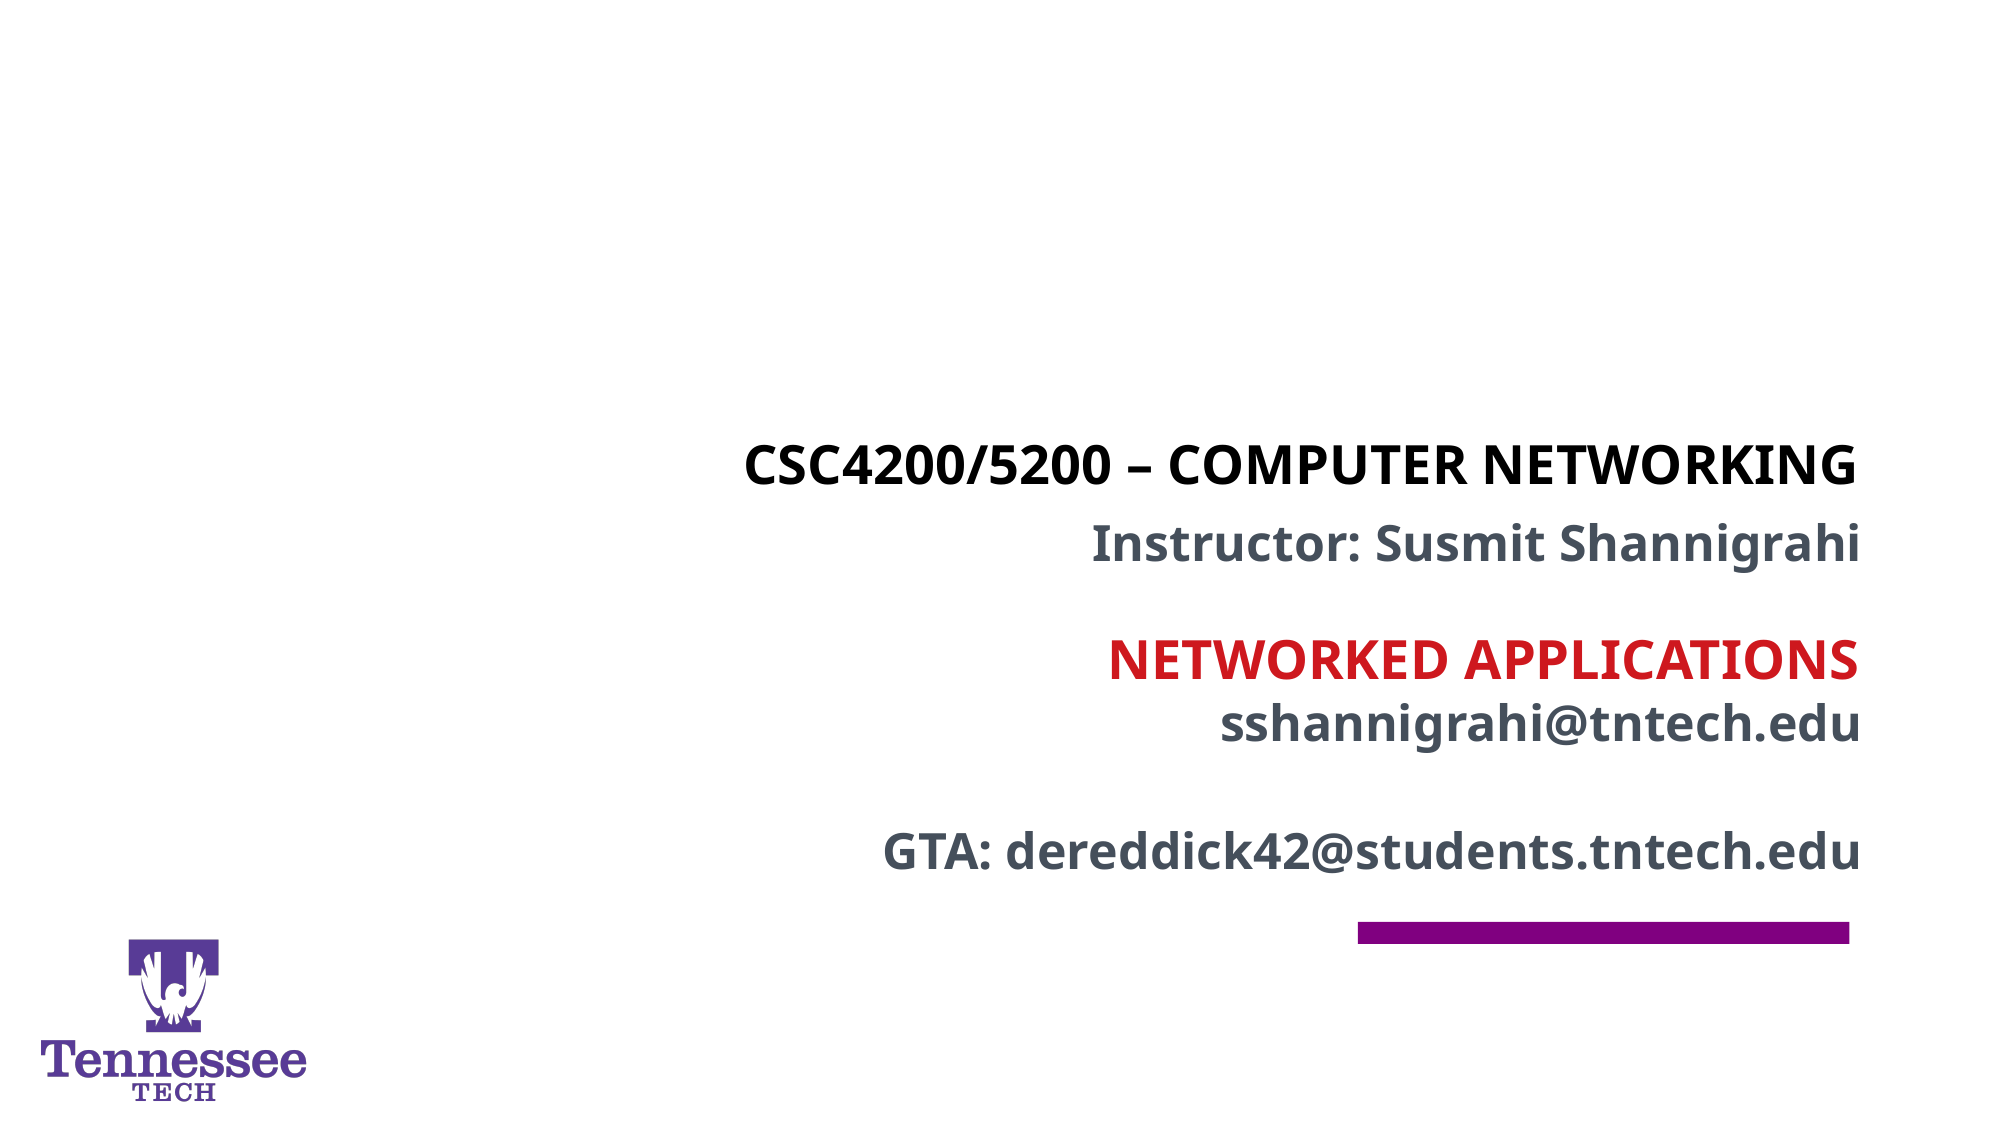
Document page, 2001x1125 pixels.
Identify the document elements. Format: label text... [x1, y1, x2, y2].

text_box Instructor: Susmit Shannigrahi sshannigrahi@tntech.edu GTA: dereddick42@students.tntech.edu [462, 886, 1877, 1075]
picture [16, 914, 331, 1122]
text_box CSC4200/5200 – Computer Networking Networked applications [30, 404, 1875, 706]
